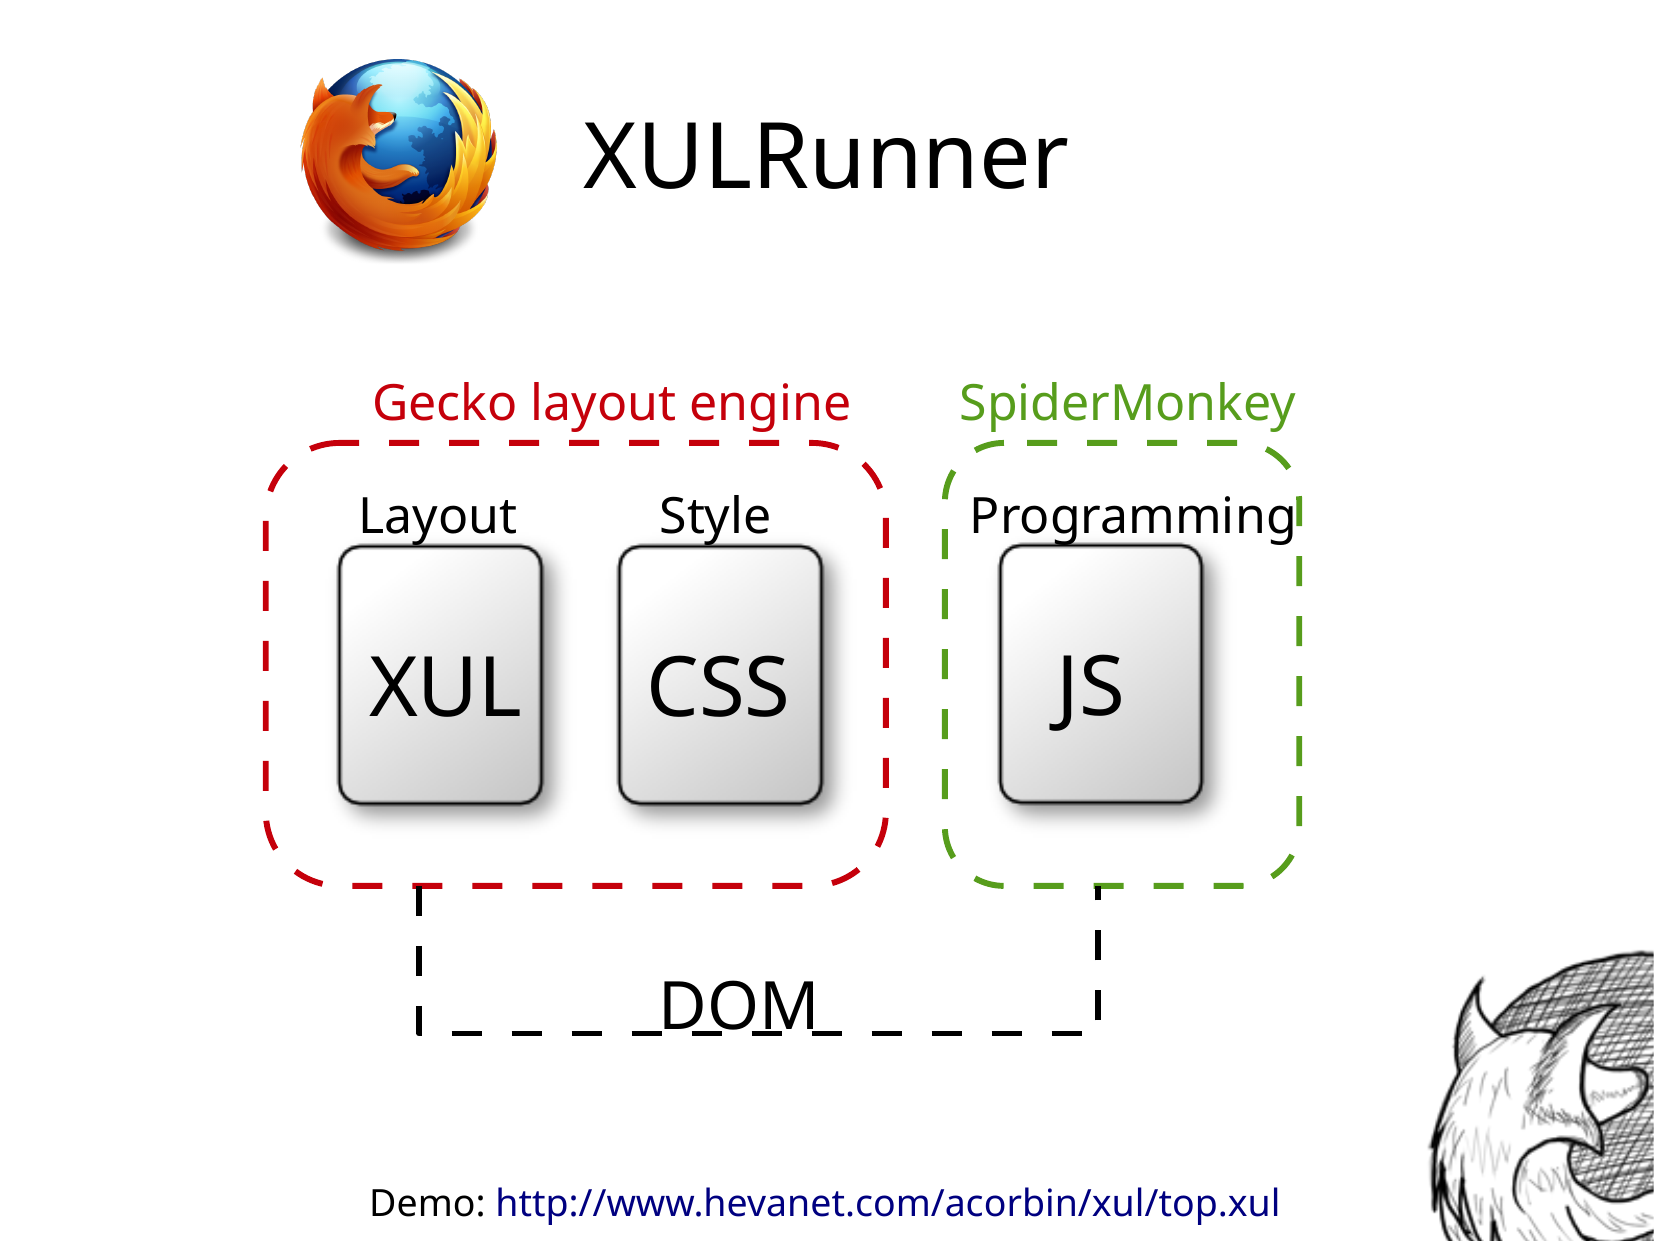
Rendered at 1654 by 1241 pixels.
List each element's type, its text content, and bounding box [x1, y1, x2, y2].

text_box Style [644, 472, 783, 548]
text_box CSS [631, 620, 809, 735]
picture [325, 532, 577, 839]
text_box JS [1042, 619, 1155, 735]
picture [1386, 915, 1654, 1241]
title XULRunner [82, 49, 1571, 257]
text_box Layout [343, 472, 522, 548]
text_box Demo: http://www.hevanet.com/acorbin/xul/top.xul [354, 1169, 1272, 1230]
text_box Programming [955, 472, 1283, 548]
text_box SpiderMonkey [944, 359, 1290, 435]
picture [295, 58, 502, 266]
picture [605, 532, 857, 839]
text_box XUL [354, 620, 535, 735]
text_box DOM [643, 950, 827, 1047]
text_box Gecko layout engine [357, 359, 832, 435]
picture [986, 548, 1237, 838]
